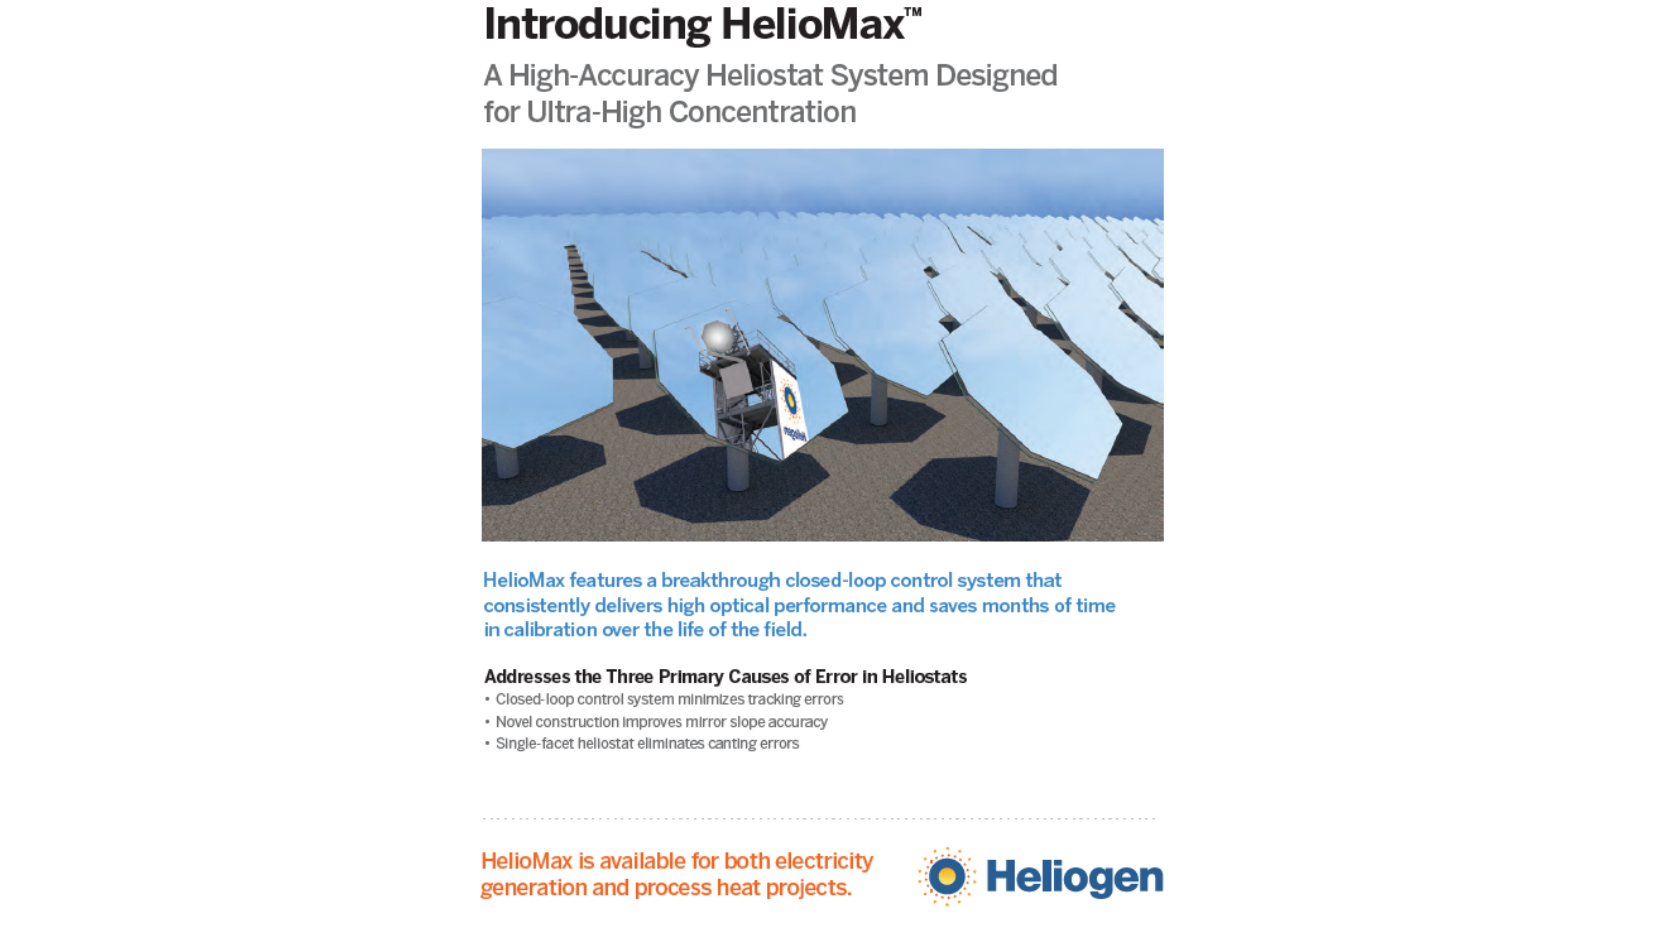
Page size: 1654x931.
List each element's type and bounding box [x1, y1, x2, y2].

picture [473, 1, 1188, 931]
